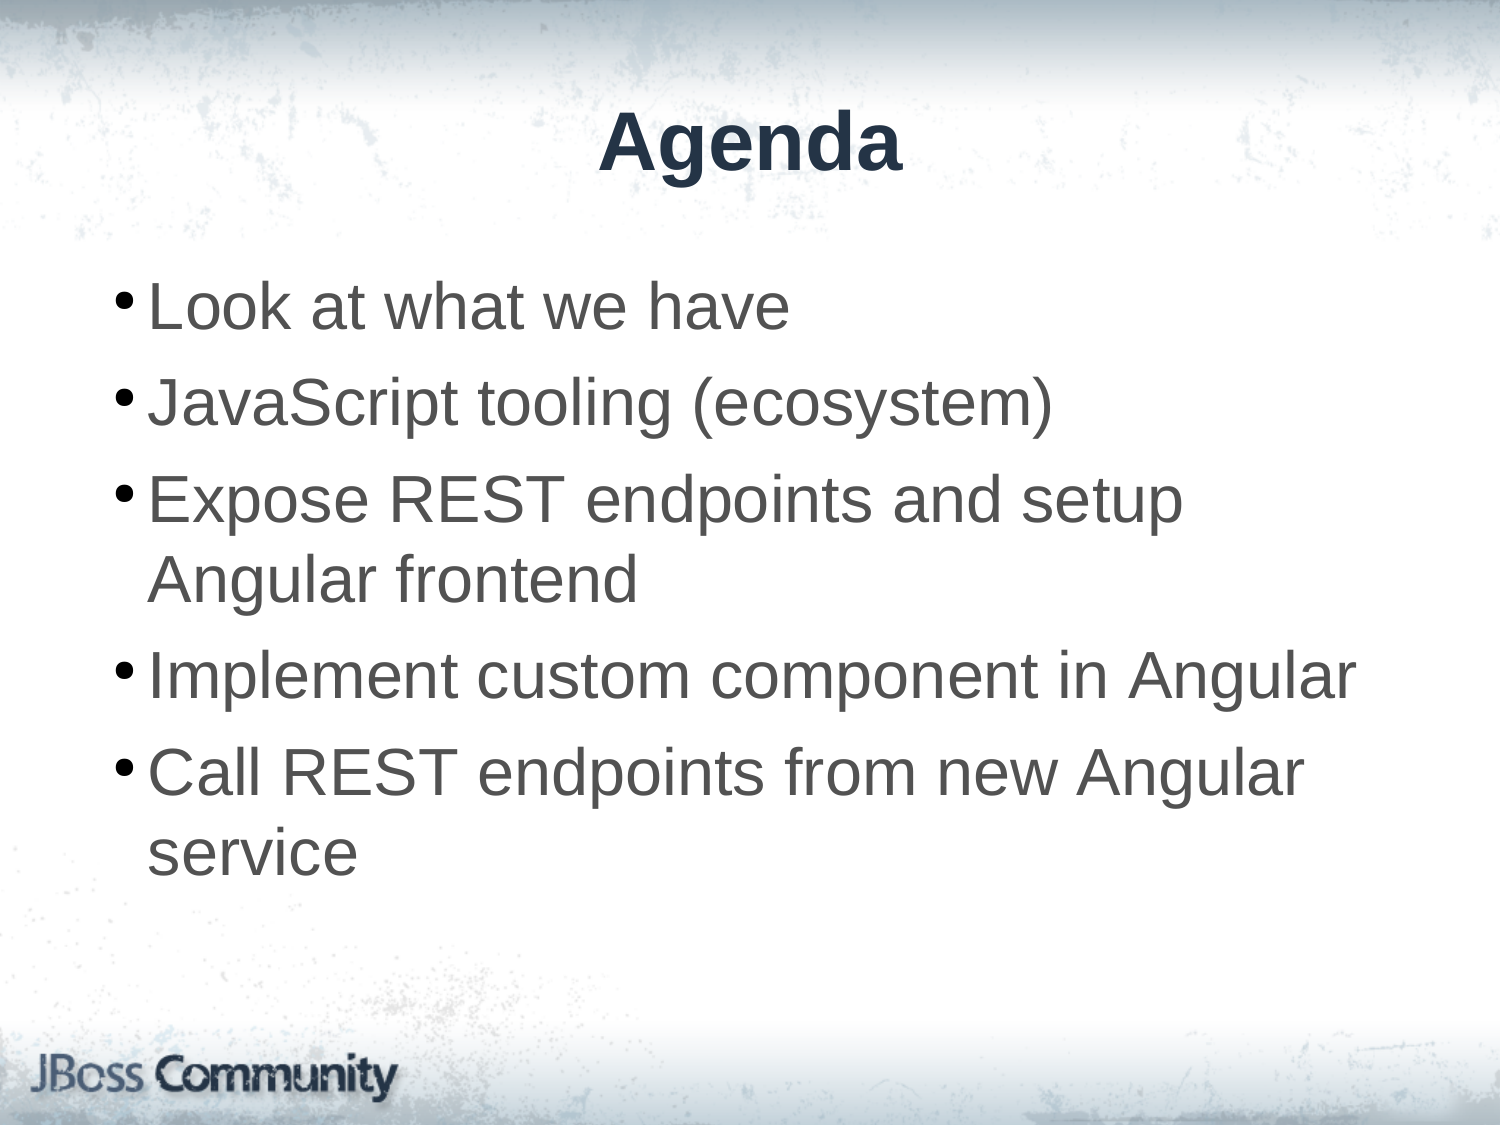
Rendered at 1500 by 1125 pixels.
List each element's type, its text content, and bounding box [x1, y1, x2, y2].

subtitle Look at what we have JavaScript tooling (ecosystem) Expose REST endpoints and setup Angular frontend Implement custom component in Angular Call REST endpoints from new Angular service [112, 262, 1388, 993]
picture [0, 0, 1500, 1125]
title Agenda [112, 49, 1388, 225]
